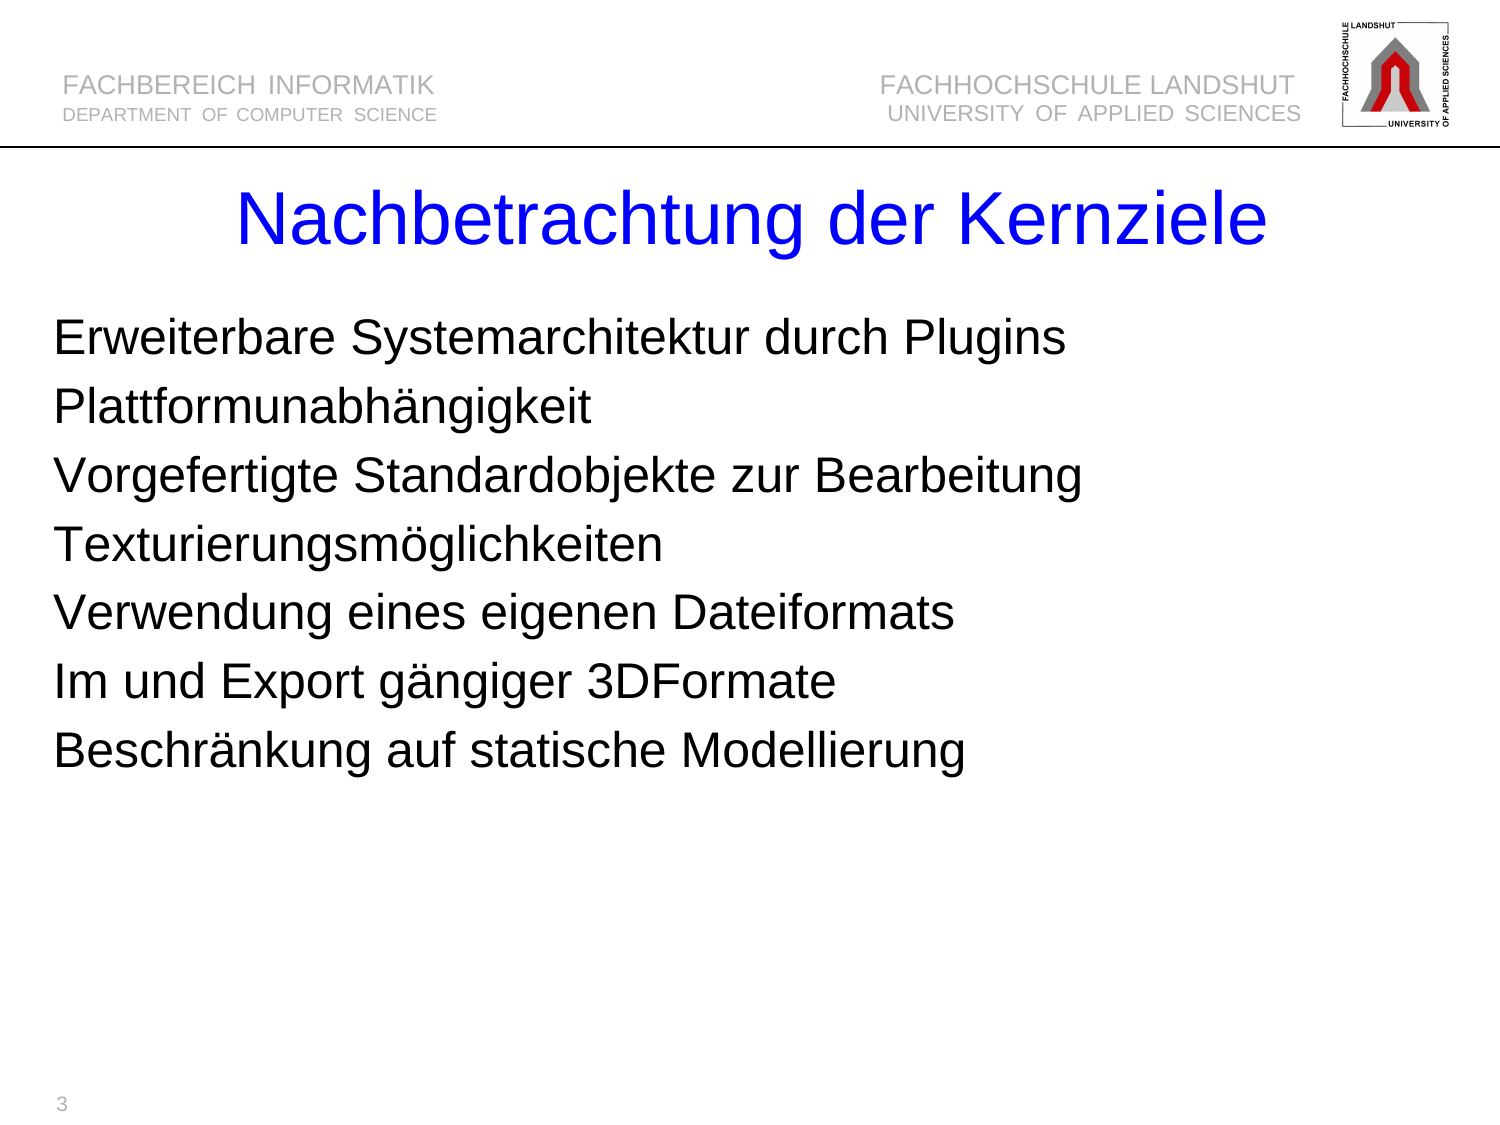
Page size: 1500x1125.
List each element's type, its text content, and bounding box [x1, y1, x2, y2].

list Erweiterbare Systemarchitektur durch Plugins Plattformunabhängigkeit Vorgefertigte Standardobjekte zur Bearbeitung Texturierungsmöglichkeiten Verwendung eines eigenen Dateiformats Im­ und Export gängiger 3D­Formate Beschränkung auf statische Modellierung [53, 314, 1441, 1059]
title Nachbetrachtung der Kernziele [58, 141, 1447, 303]
picture [1340, 20, 1452, 129]
